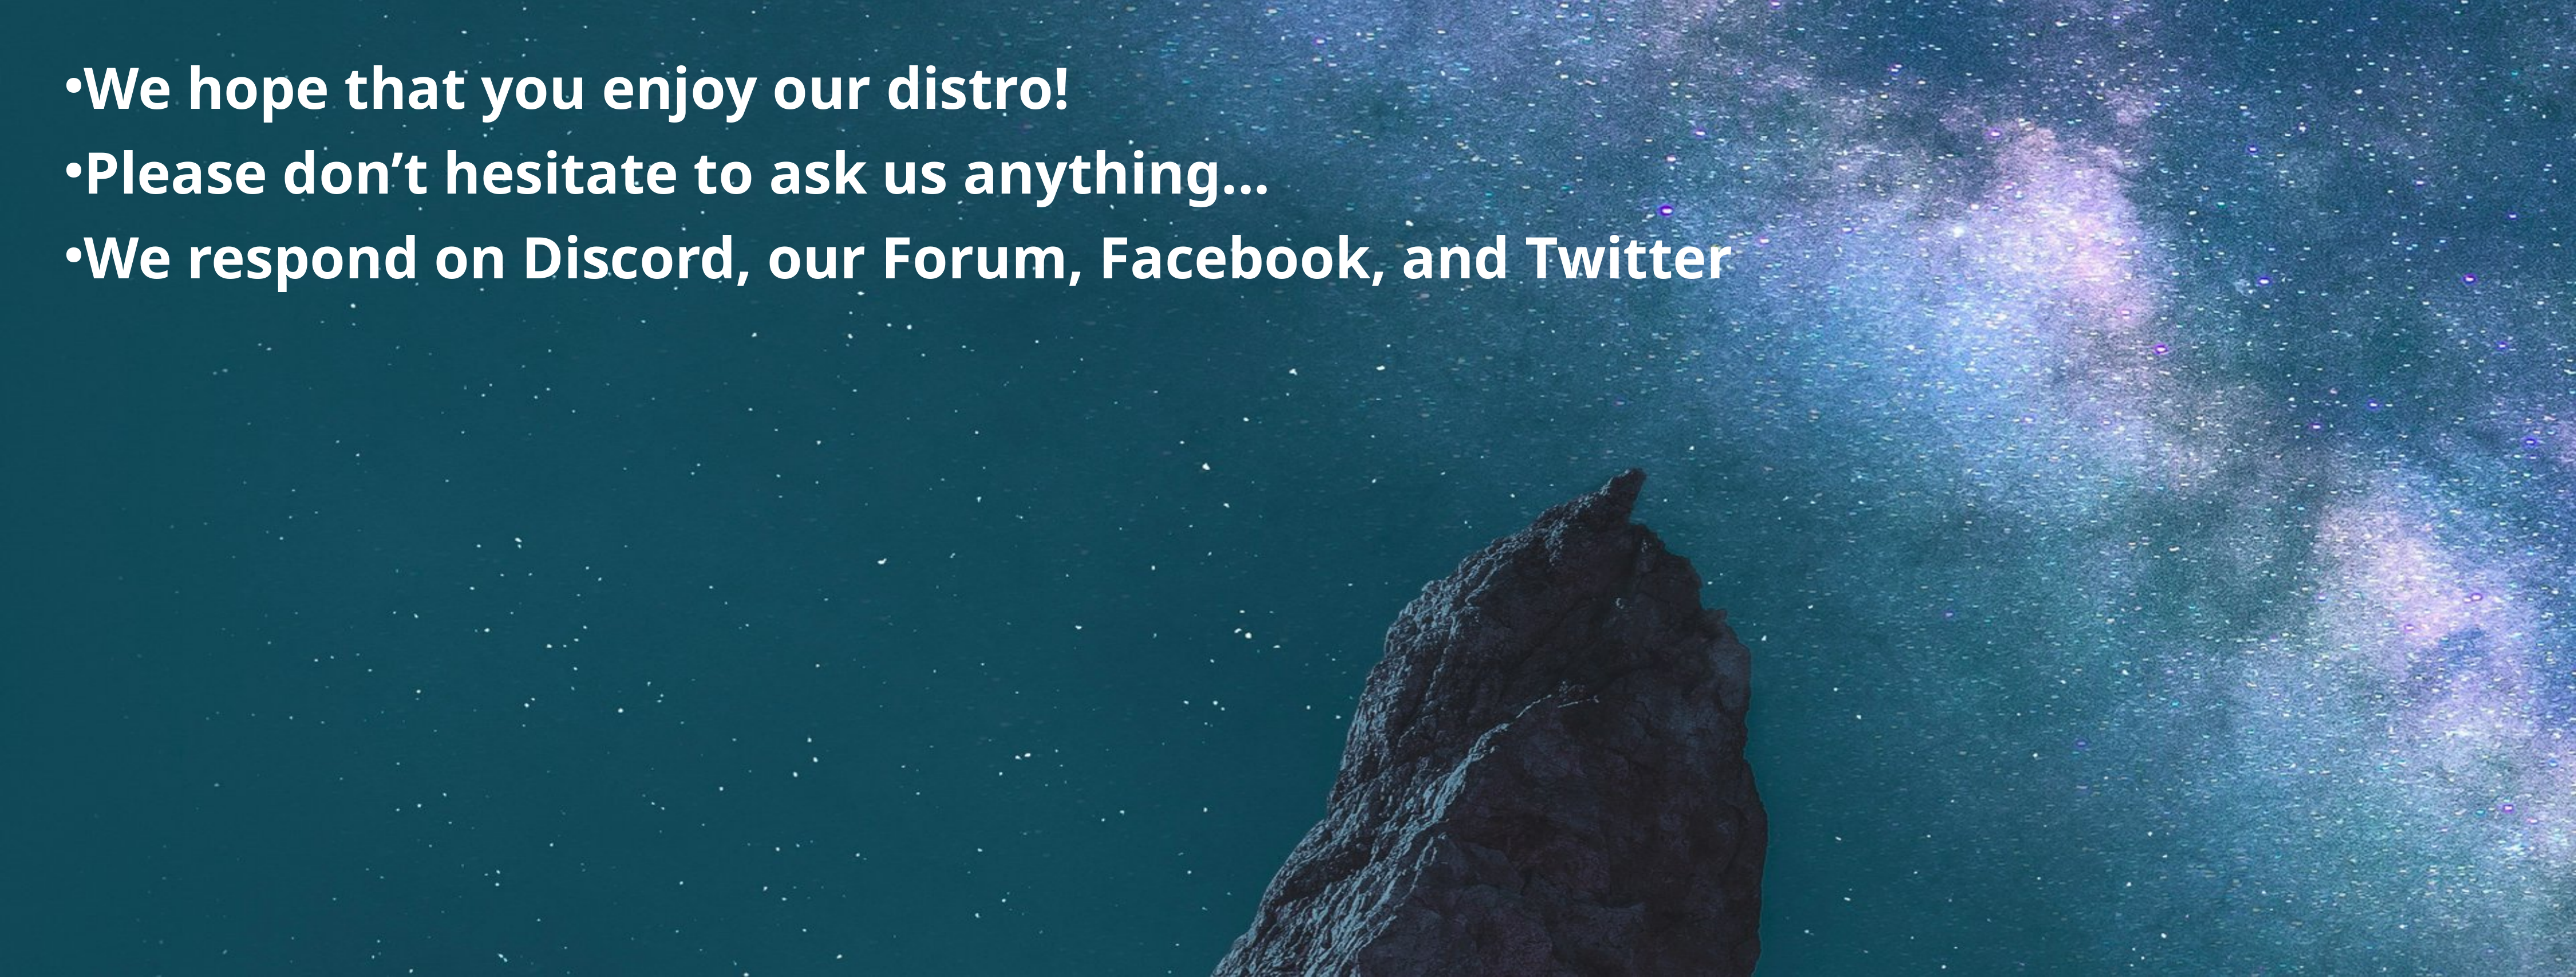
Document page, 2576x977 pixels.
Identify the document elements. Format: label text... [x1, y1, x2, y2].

picture [0, 0, 2576, 977]
text_box We hope that you enjoy our distro! Please don’t hesitate to ask us anything... We respond on Discord, our Forum, Facebook, and Twitter [55, 44, 2448, 524]
